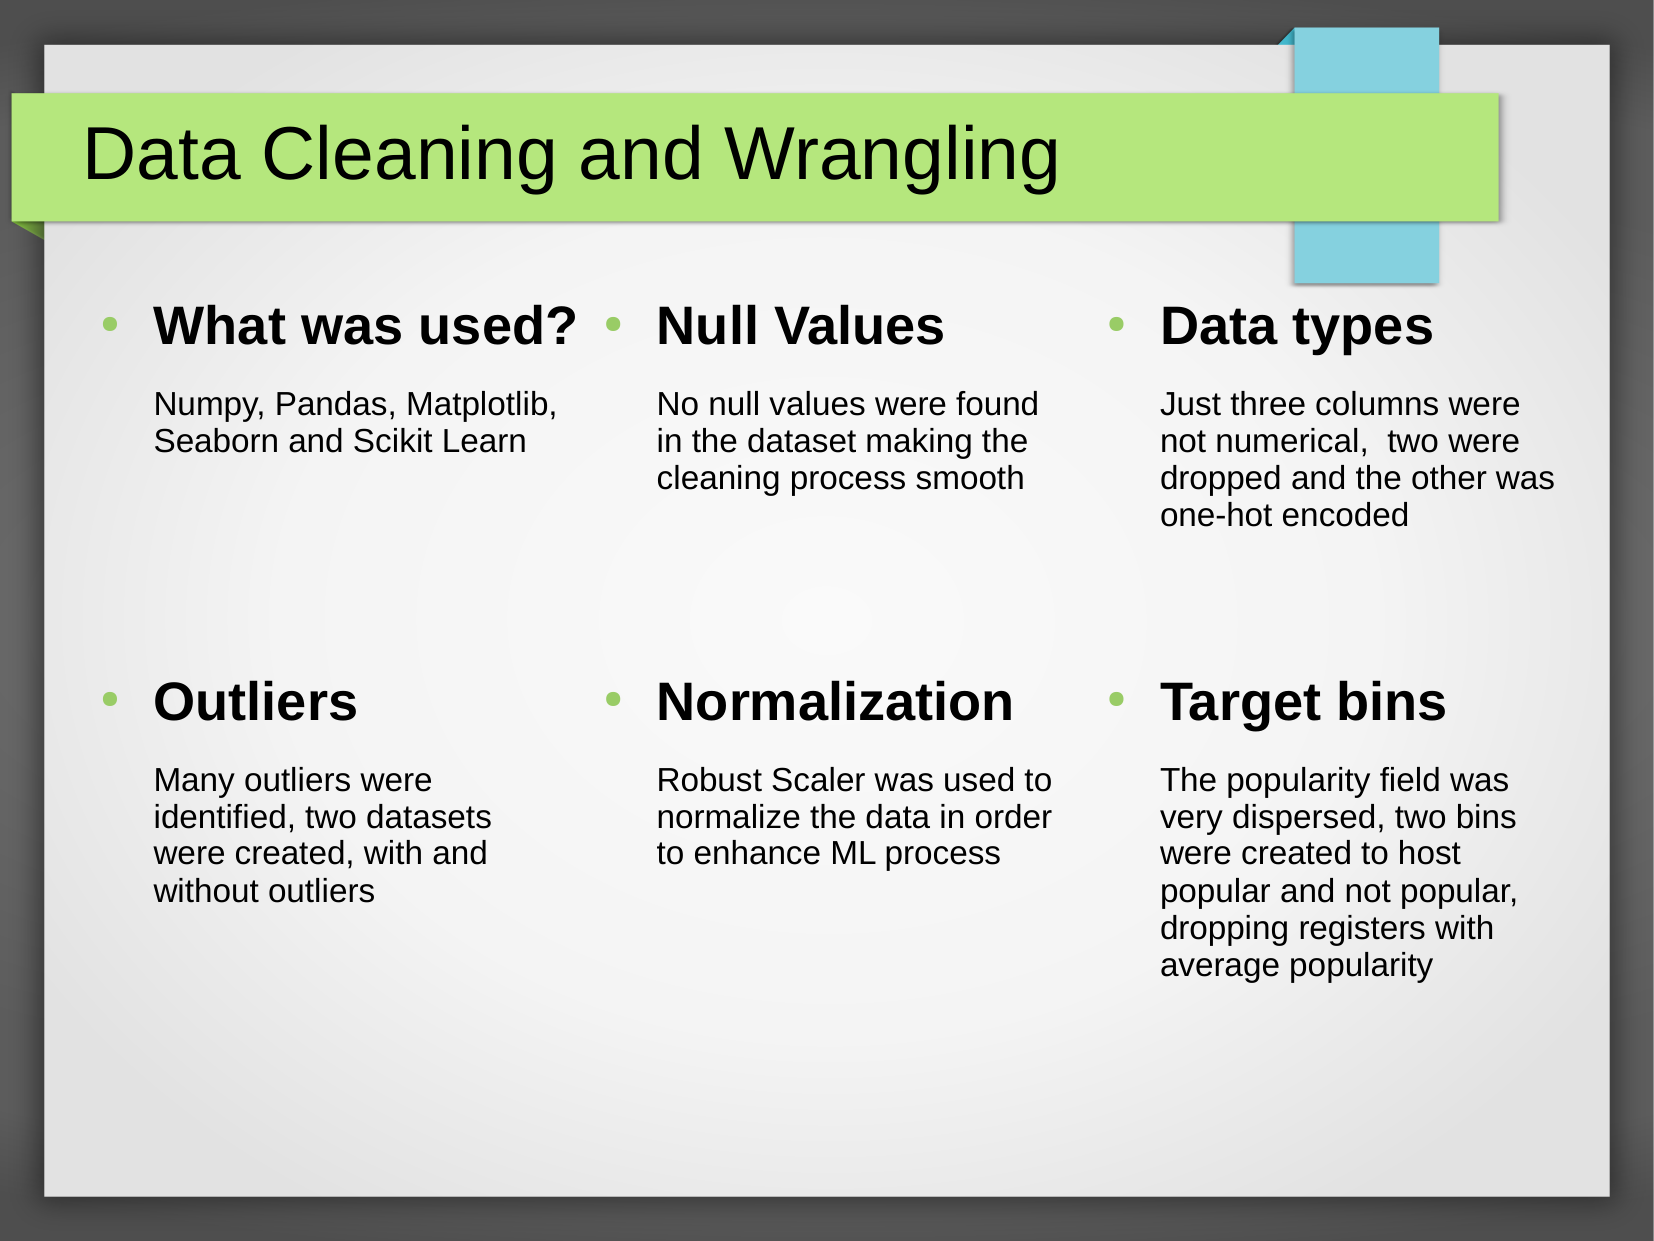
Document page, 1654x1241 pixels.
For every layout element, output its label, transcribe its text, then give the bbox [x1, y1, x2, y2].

title Data Cleaning and Wrangling [82, 94, 1264, 213]
list Null Values No null values were found in the dataset making the cleaning process smooth [585, 295, 1066, 639]
list Target bins The popularity field was very dispersed, two bins were created to host popular and not popular, dropping registers with average popularity [1089, 670, 1569, 1126]
list Normalization Robust Scaler was used to normalize the data in order to enhance ML process [585, 670, 1066, 1015]
picture [0, 0, 1654, 1241]
list Outliers Many outliers were identified, two datasets were created, with and without outliers [82, 670, 562, 1015]
list Data types Just three columns were not numerical, two were dropped and the other was one-hot encoded [1089, 295, 1569, 639]
list What was used? Numpy, Pandas, Matplotlib, Seaborn and Scikit Learn [82, 295, 585, 639]
